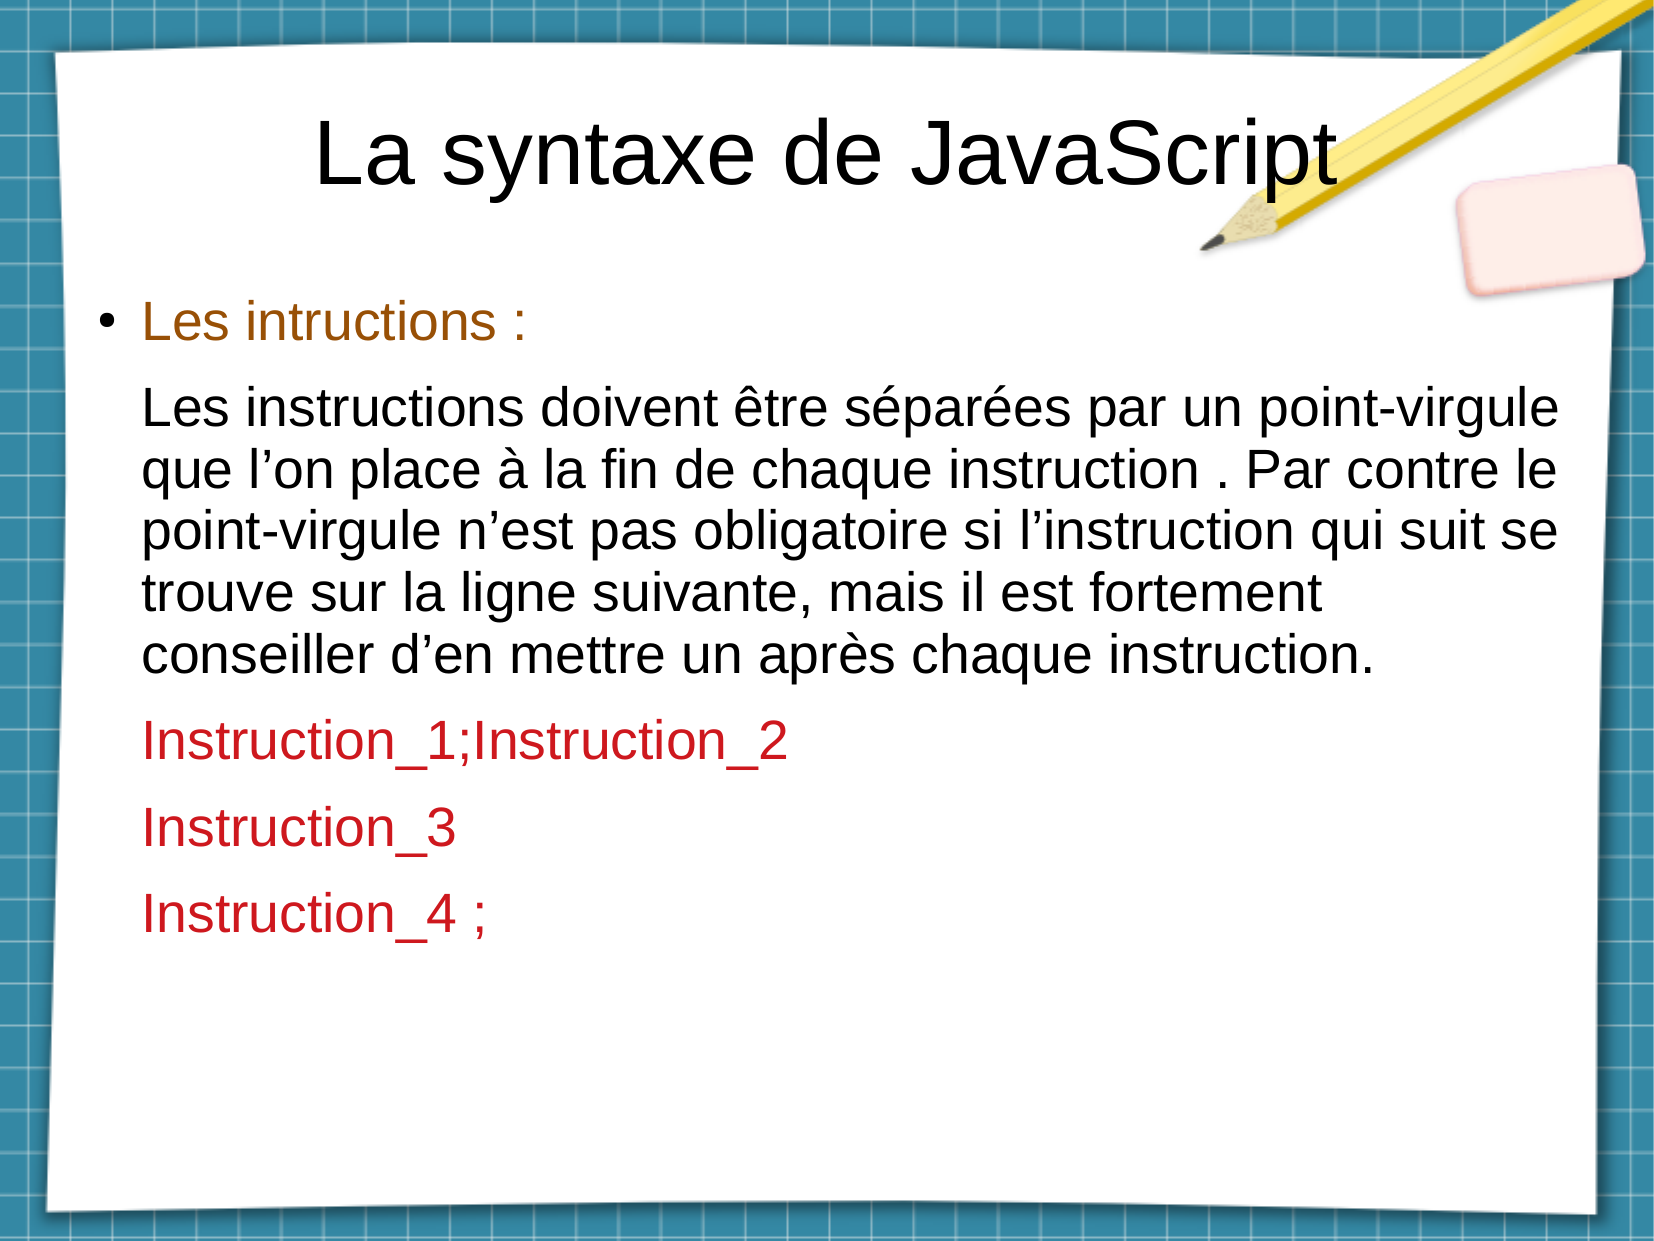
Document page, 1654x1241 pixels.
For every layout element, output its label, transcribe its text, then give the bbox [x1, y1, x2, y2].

list Les intructions : Les instructions doivent être séparées par un point-virgule que l’on place à la fin de chaque instruction . Par contre le point-virgule n’est pas obligatoire si l’instruction qui suit se trouve sur la ligne suivante, mais il est fortement conseiller d’en mettre un après chaque instruction. Instruction_1;Instruction_2 Instruction_3 Instruction_4 ; [82, 290, 1571, 1010]
picture [0, 0, 1654, 1241]
title La syntaxe de JavaScript [82, 49, 1571, 257]
